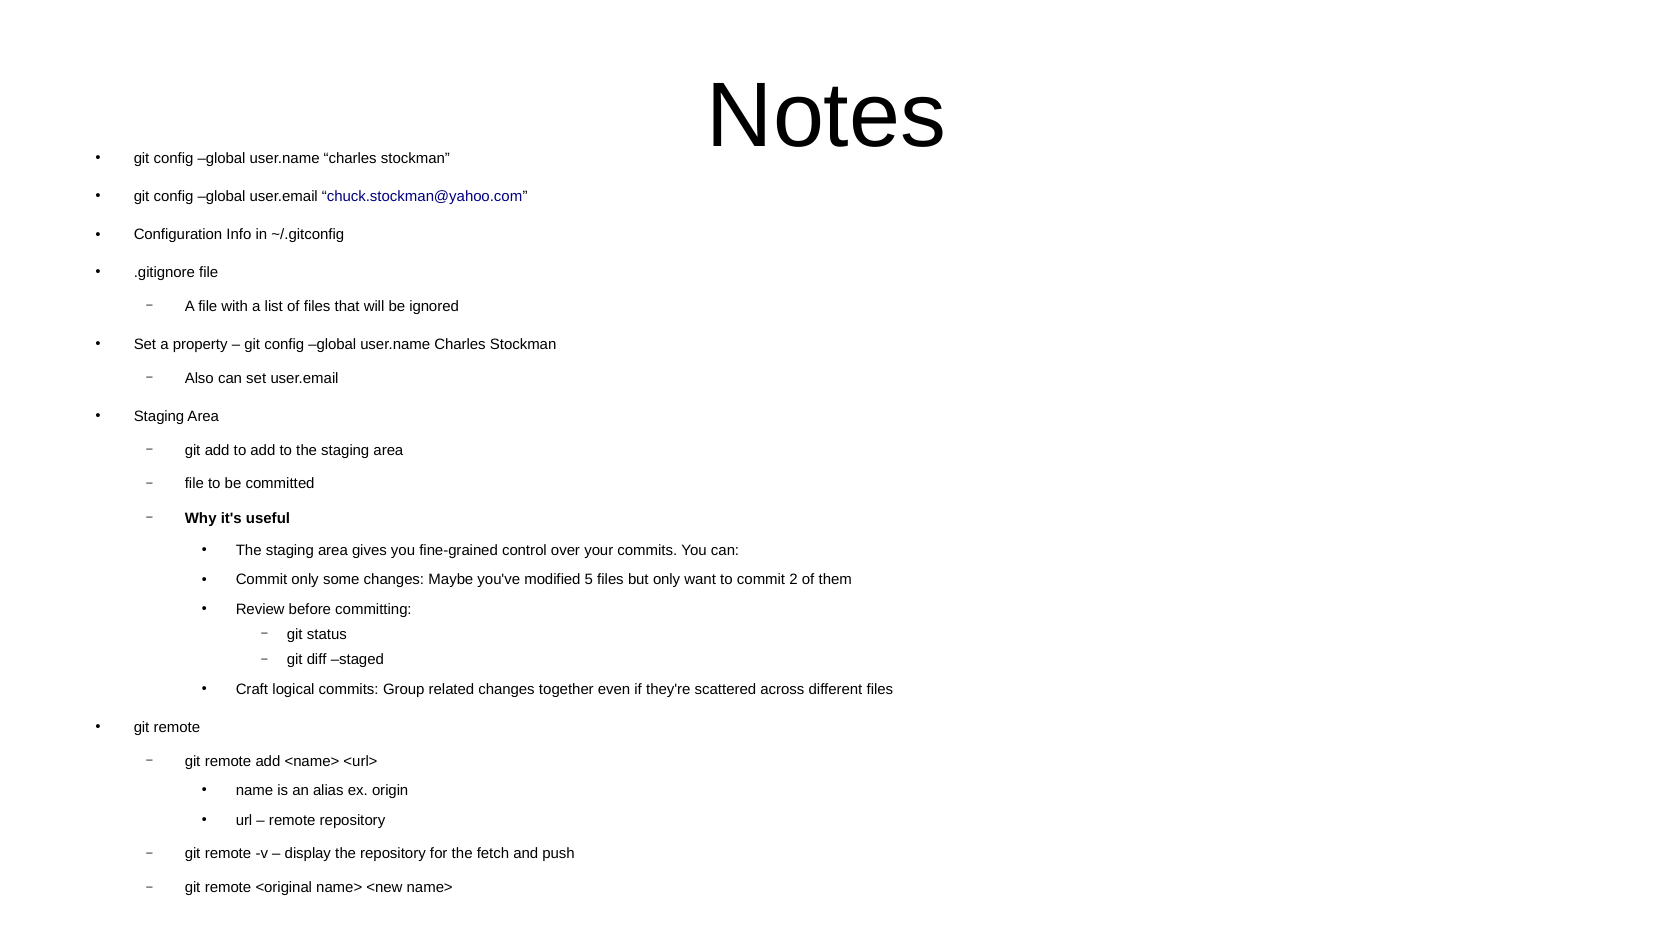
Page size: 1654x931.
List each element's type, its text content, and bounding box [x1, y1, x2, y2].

title Notes [82, 37, 1571, 150]
list git config –global user.name “charles stockman” git config –global user.email “chuck.stockman@yahoo.com” Configuration Info in ~/.gitconfig .gitignore file A file with a list of files that will be ignored Set a property – git config –global user.name Charles Stockman Also can set user.email Staging Area git add to add to the staging area file to be committed Why it's useful The staging area gives you fine-grained control over your commits. You can: Commit only some changes: Maybe you've modified 5 files but only want to commit 2 of them Review before committing: git status git diff –staged Craft logical commits: Group related changes together even if they're scattered across different files git remote git remote add <name> <url> name is an alias ex. origin url – remote repository git remote -v – display the repository for the fetch and push git remote <original name> <new name> [82, 150, 1613, 901]
